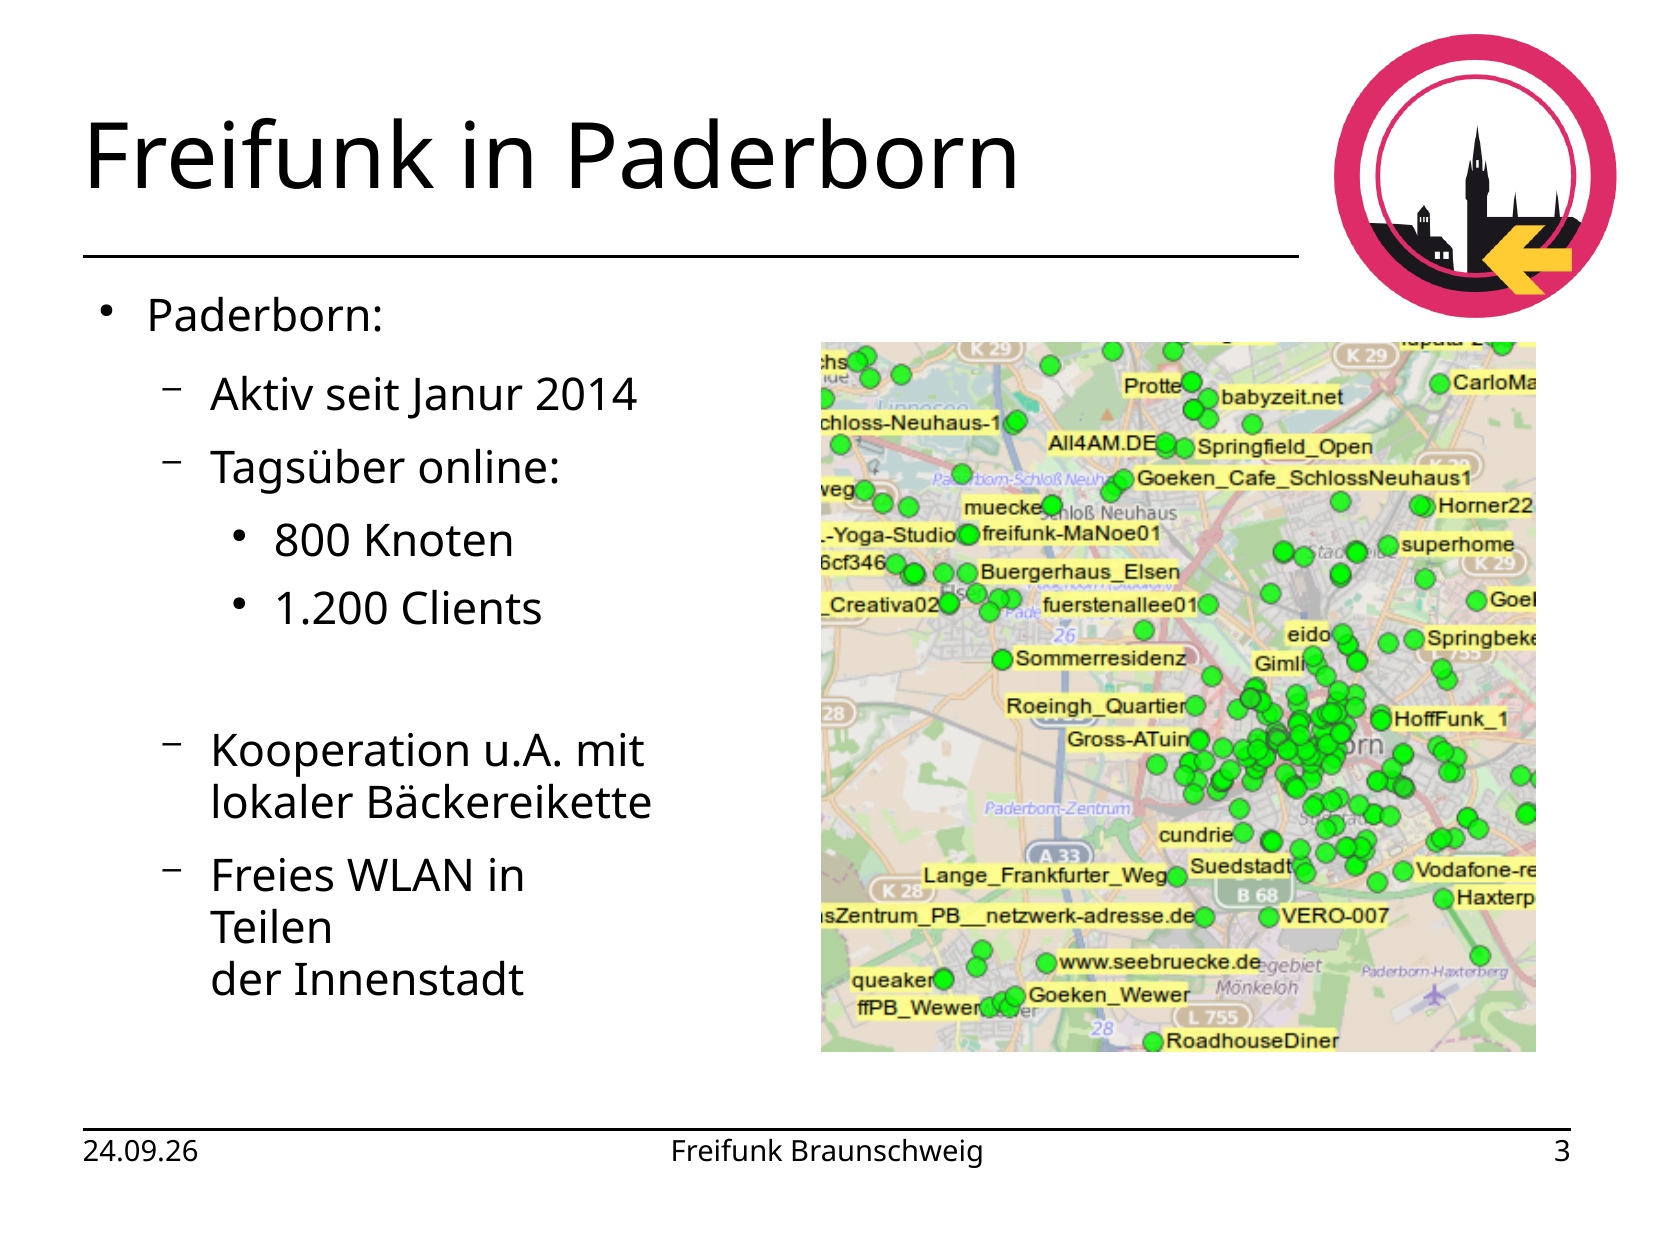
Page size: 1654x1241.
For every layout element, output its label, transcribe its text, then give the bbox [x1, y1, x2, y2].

title Freifunk in Paderborn [82, 49, 1300, 257]
list Paderborn: Aktiv seit Janur 2014 Tagsüber online: 800 Knoten 1.200 Clients Kooperation u.A. mit lokaler Bäckereikette Freies WLAN in Teilen der Innenstadt [82, 290, 1538, 1010]
picture [821, 342, 1536, 1052]
picture [1331, 32, 1619, 319]
